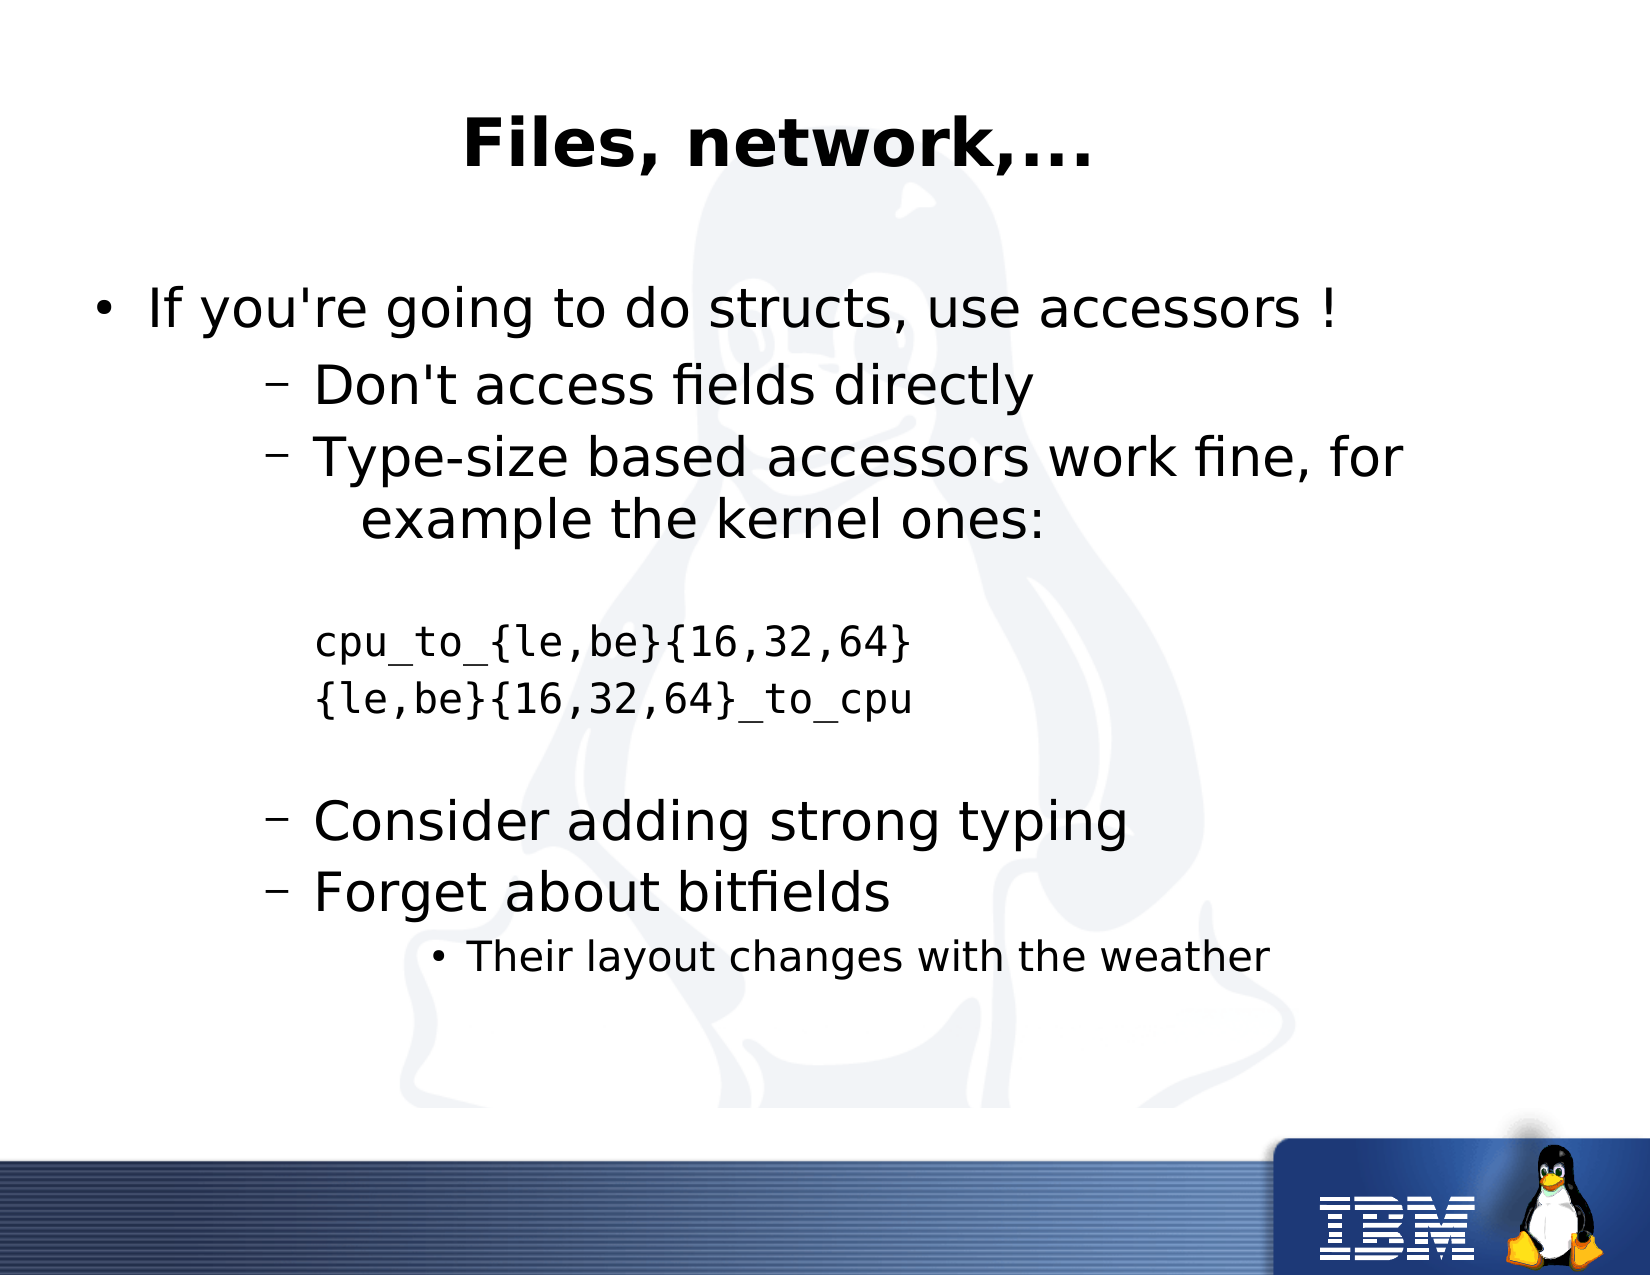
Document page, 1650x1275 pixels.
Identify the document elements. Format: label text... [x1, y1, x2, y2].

list If you're going to do structs, use accessors ! Don't access fields directly Type-size based accessors work fine, for example the kernel ones: cpu_to_{le,be}{16,32,64} {le,be}{16,32,64}_to_cpu Consider adding strong typing Forget about bitfields Their layout changes with the weather [76, 277, 1457, 1171]
title Files, network,... [76, 76, 1457, 211]
